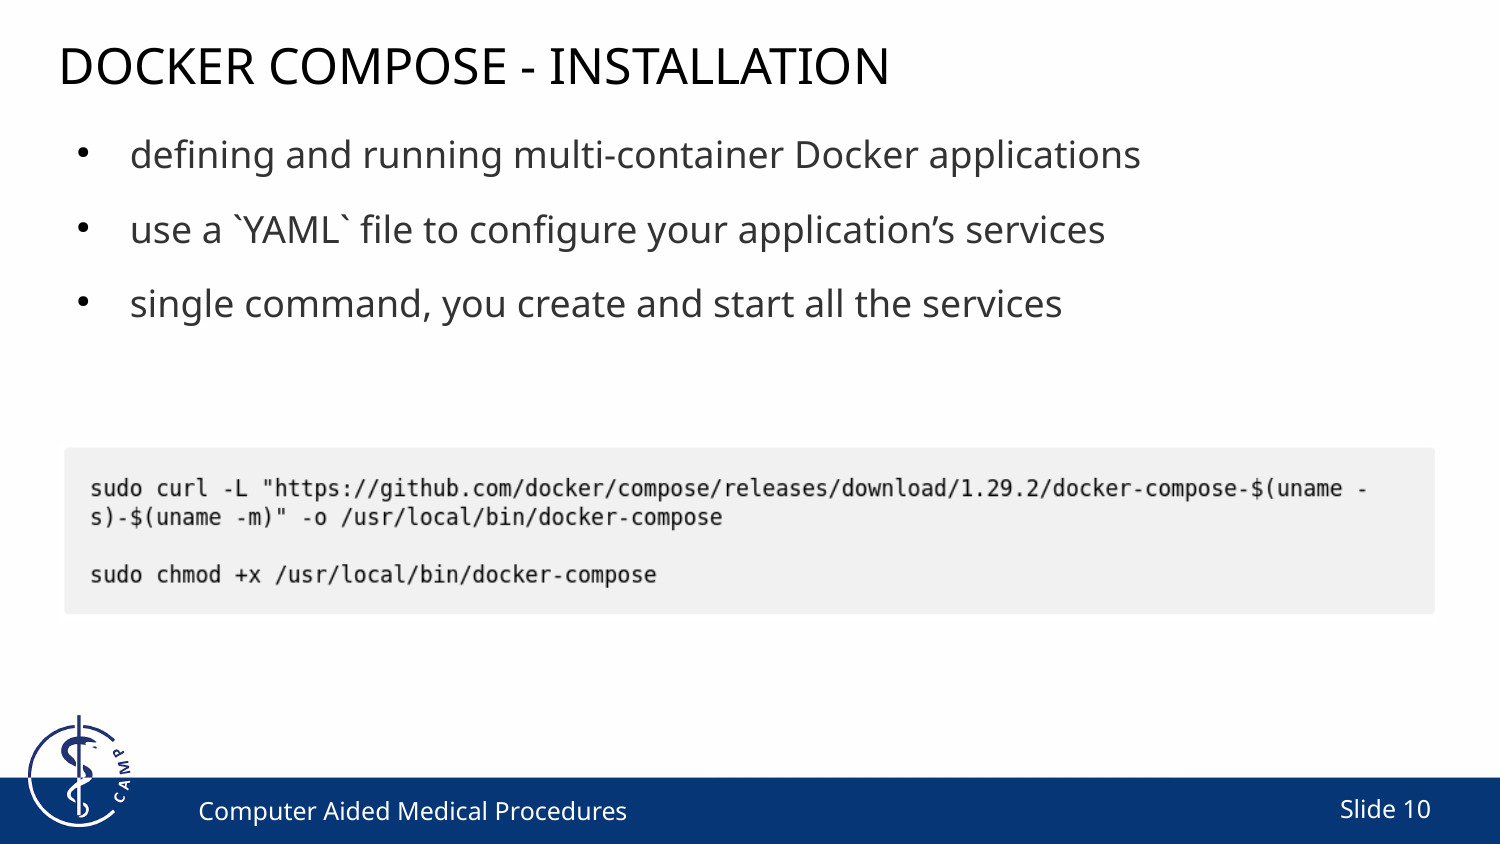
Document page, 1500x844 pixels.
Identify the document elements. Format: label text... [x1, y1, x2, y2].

text_box Slide <number> [1325, 778, 1500, 844]
list defining and running multi-container Docker applications use a `YAML` file to configure your application’s services single command, you create and start all the services [58, 131, 1441, 760]
picture [0, 0, 1500, 844]
text_box Computer Aided Medical Procedures [183, 778, 800, 844]
title DOCKER COMPOSE - INSTALLATION [58, 28, 1438, 104]
